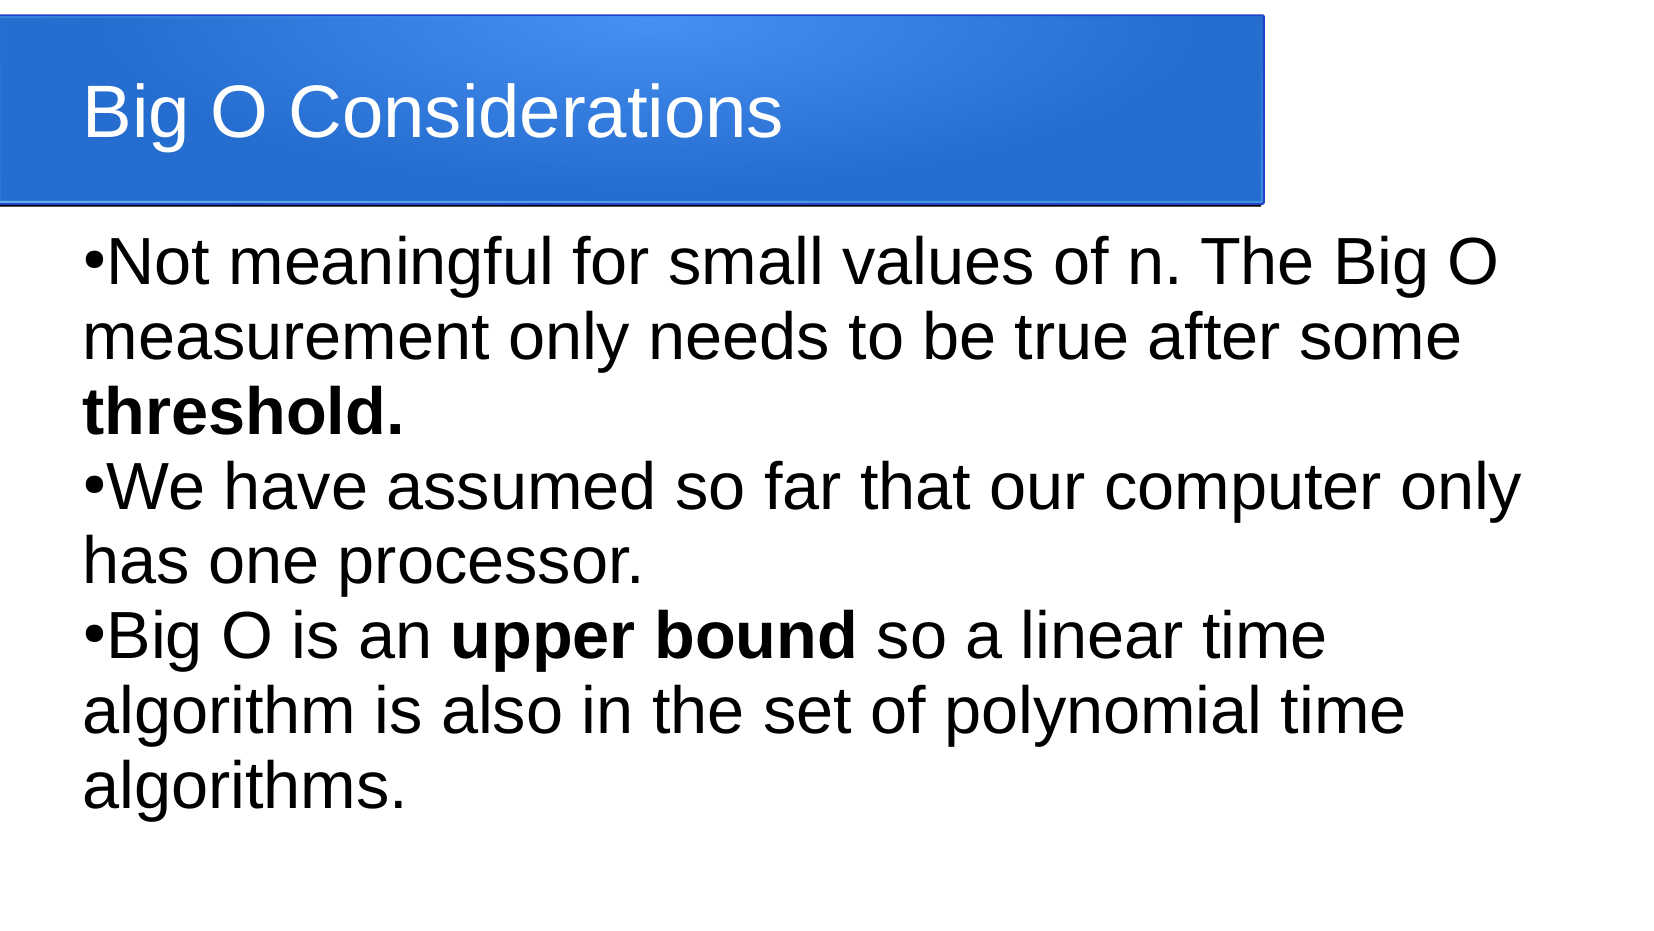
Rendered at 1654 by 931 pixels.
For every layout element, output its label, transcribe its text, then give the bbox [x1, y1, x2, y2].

subtitle Not meaningful for small values of n. The Big O measurement only needs to be true after some threshold. We have assumed so far that our computer only has one processor. Big O is an upper bound so a linear time algorithm is also in the set of polynomial time algorithms. [82, 224, 1571, 823]
title Big O Considerations [82, 35, 1235, 189]
